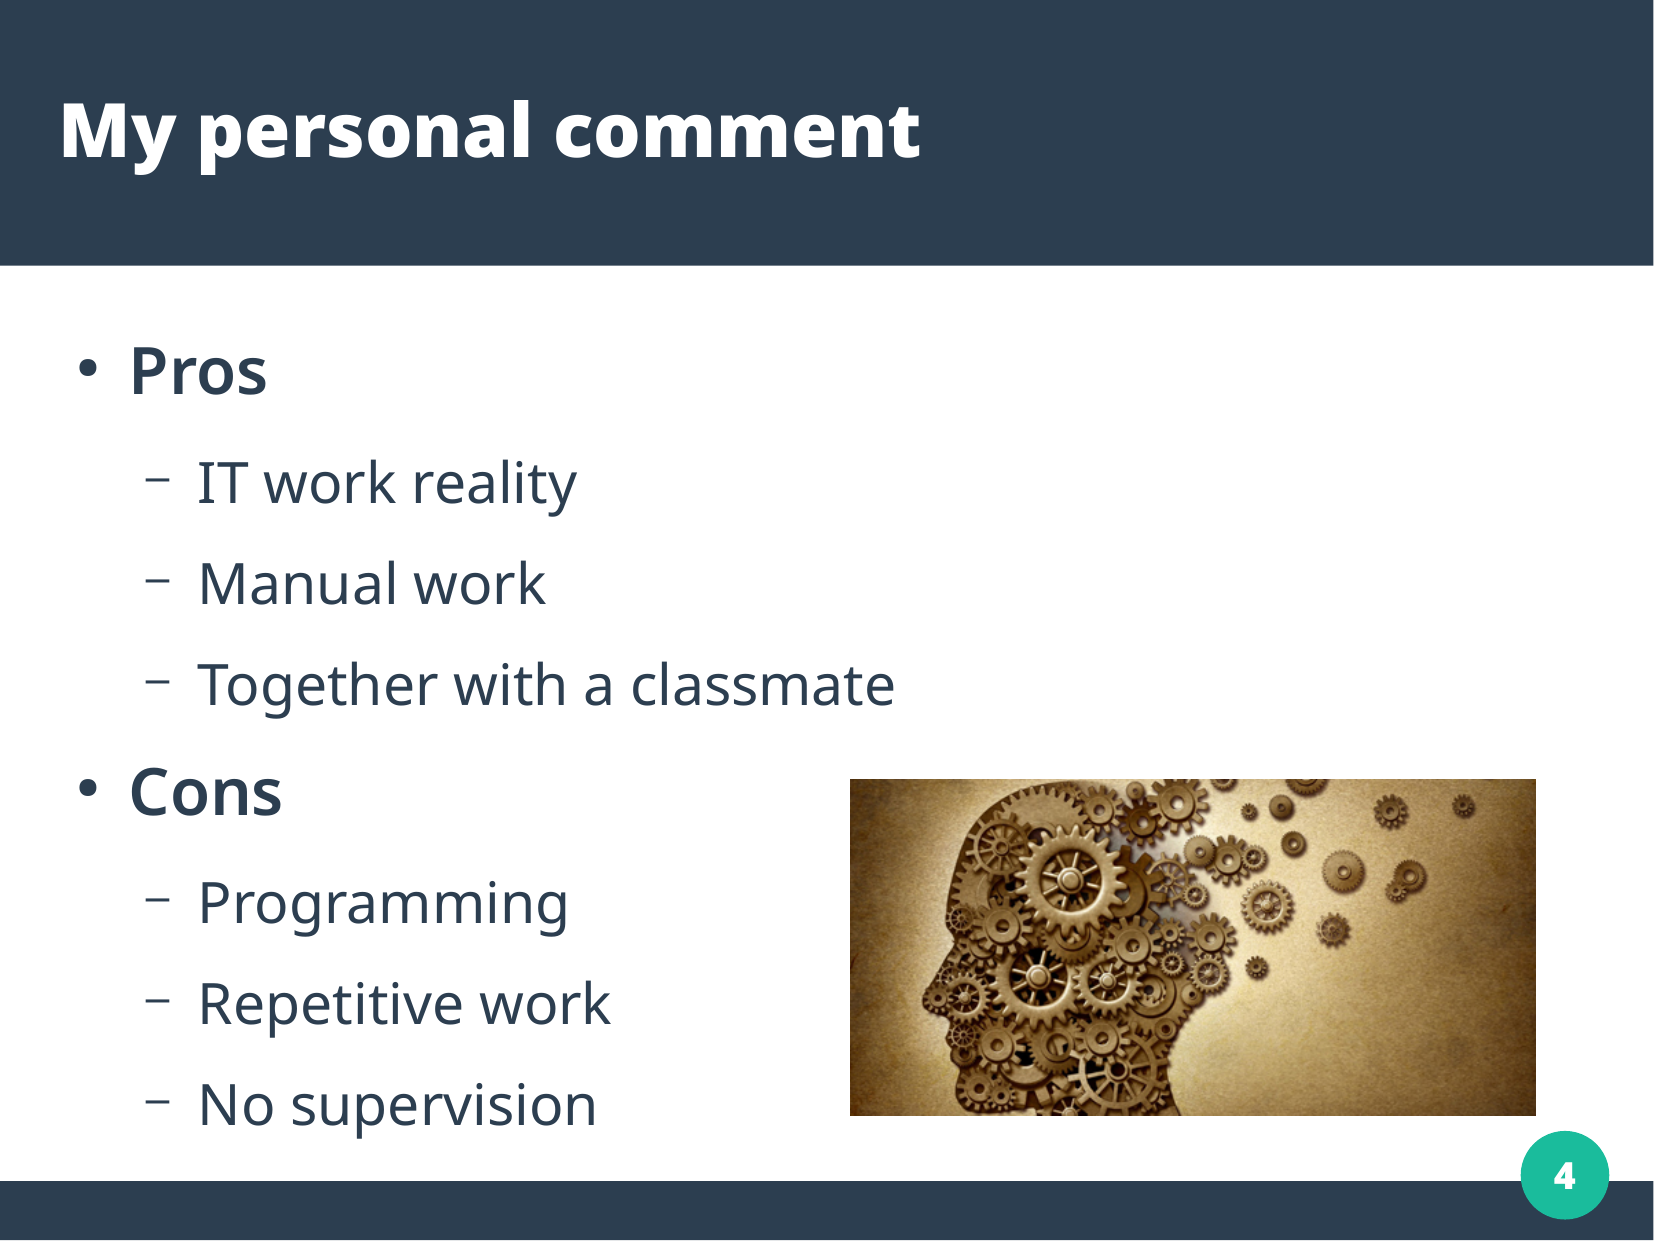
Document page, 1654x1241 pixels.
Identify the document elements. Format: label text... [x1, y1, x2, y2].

list Pros IT work reality Manual work Together with a classmate Cons Programming Repetitive work No supervision [59, 324, 1595, 1152]
picture [850, 779, 1536, 1116]
title My personal comment [59, 49, 1595, 207]
